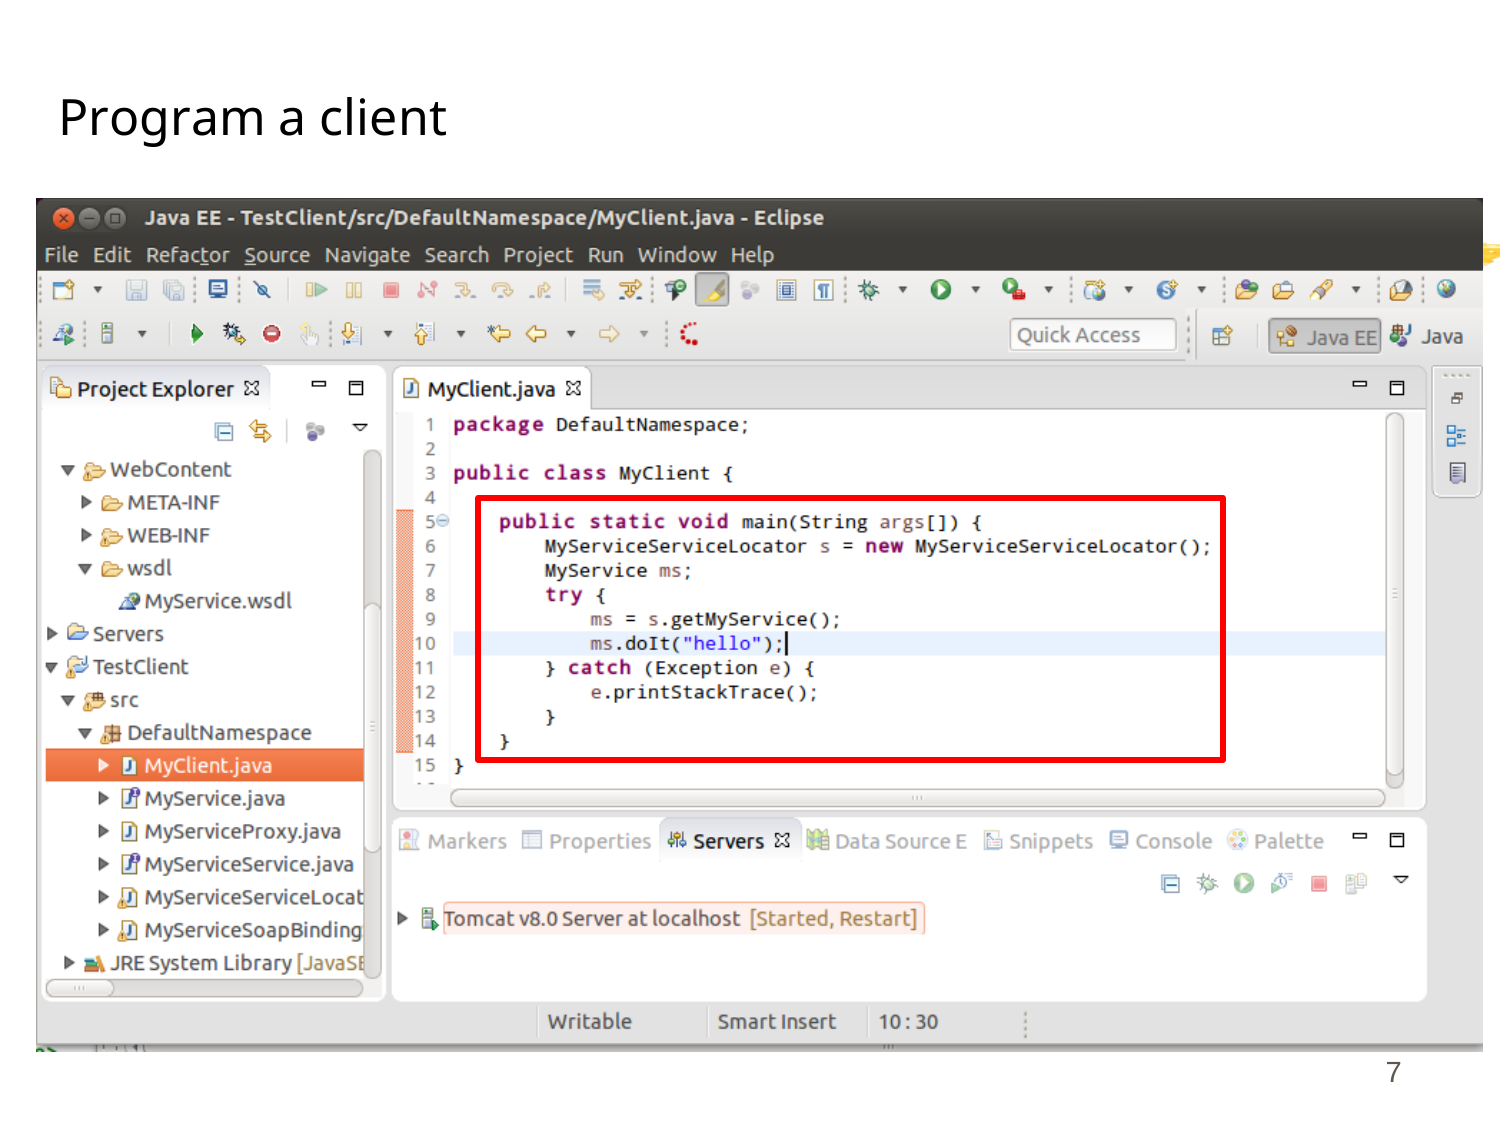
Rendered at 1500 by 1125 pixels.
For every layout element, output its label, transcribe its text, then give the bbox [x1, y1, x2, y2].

title Program a client [58, 52, 1334, 184]
picture [36, 198, 1500, 1053]
